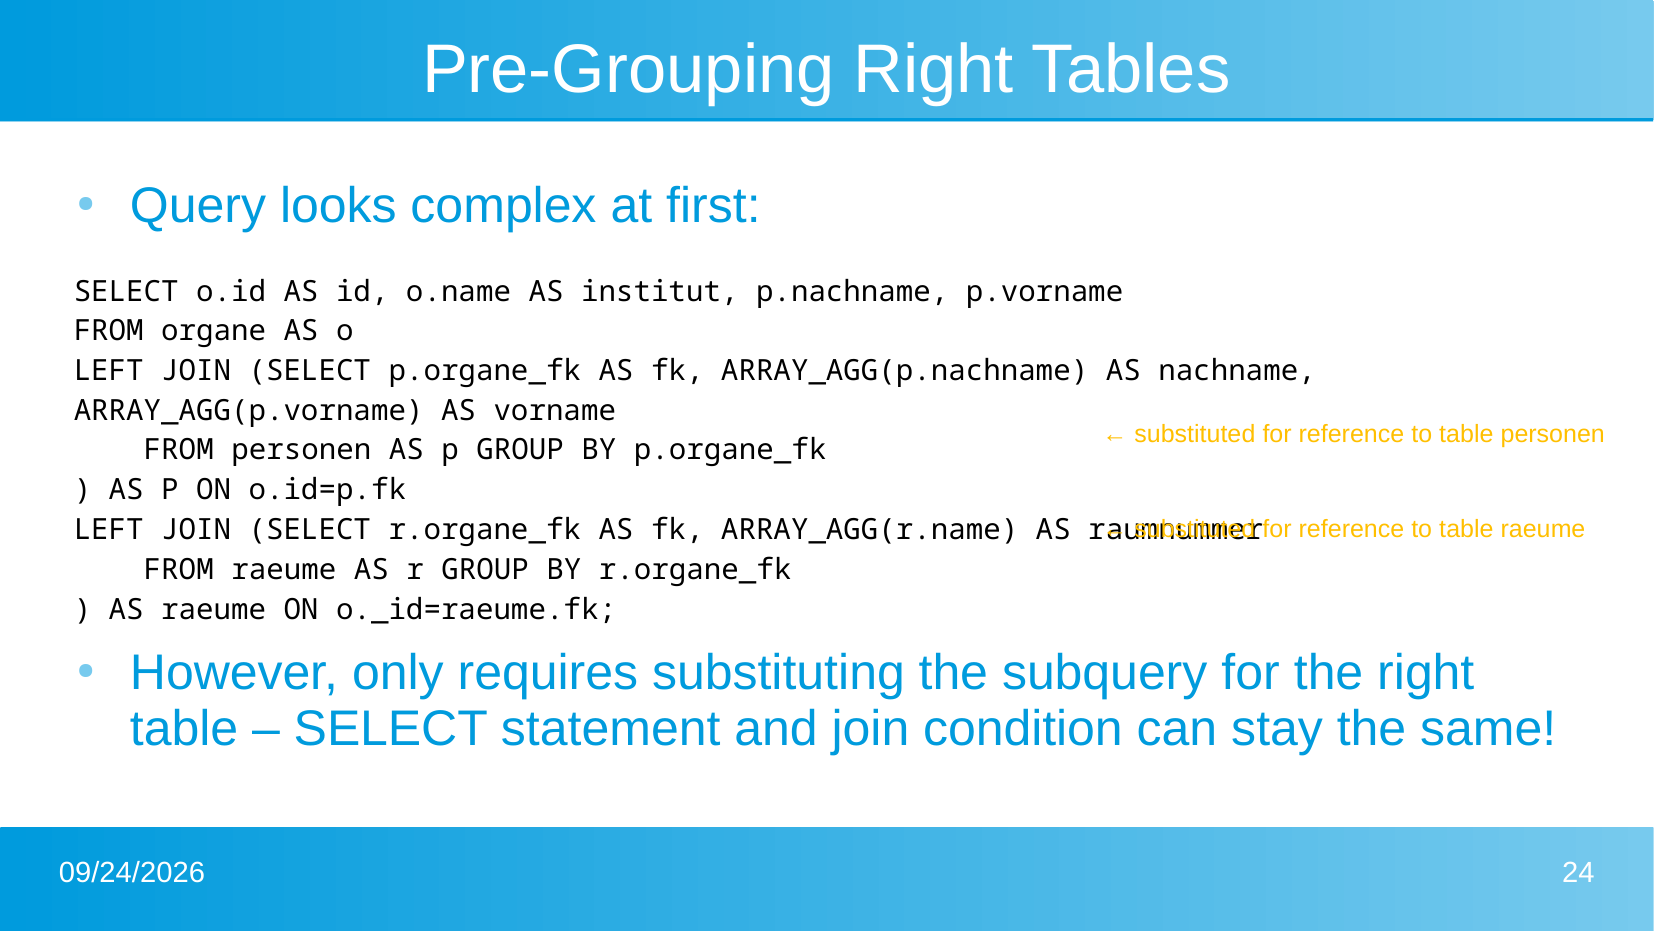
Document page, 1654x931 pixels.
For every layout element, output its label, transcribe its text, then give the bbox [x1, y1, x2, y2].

text_box SELECT o.id AS id, o.name AS institut, p.nachname, p.vorname FROM organe AS o LEFT JOIN (SELECT p.organe_fk AS fk, ARRAY_AGG(p.nachname) AS nachname, ARRAY_AGG(p.vorname) AS vorname FROM personen AS p GROUP BY p.organe_fk ) AS P ON o.id=p.fk LEFT JOIN (SELECT r.organe_fk AS fk, ARRAY_AGG(r.name) AS raumnummer FROM raeume AS r GROUP BY r.organe_fk ) AS raeume ON o._id=raeume.fk; [59, 262, 1654, 705]
text_box ← substituted for reference to table raeume [1087, 506, 1651, 648]
list Query looks complex at first: However, only requires substituting the subquery for the right table – SELECT statement and join condition can stay the same! [59, 177, 1595, 262]
title Pre-Grouping Right Tables [59, 29, 1595, 108]
text_box ← substituted for reference to table personen [1087, 412, 1651, 506]
list Query looks complex at first: However, only requires substituting the subquery for the right table – SELECT statement and join condition can stay the same! [59, 705, 1595, 768]
